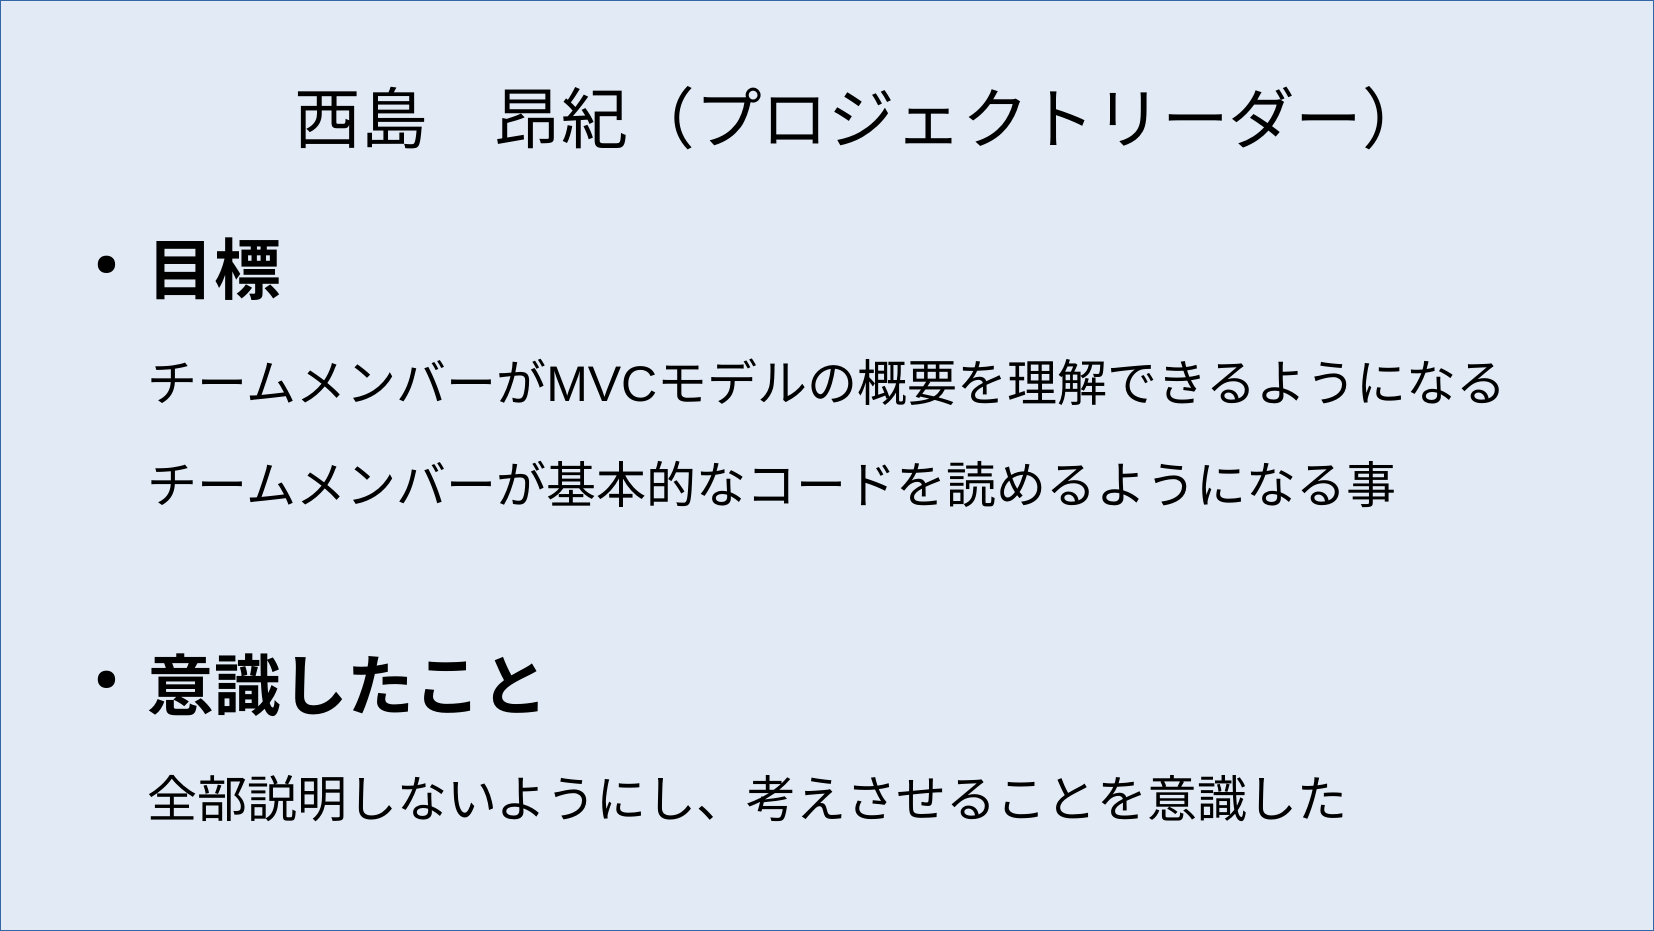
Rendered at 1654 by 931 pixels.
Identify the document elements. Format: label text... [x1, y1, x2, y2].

text_box [0, 0, 1654, 931]
list 目標 チームメンバーがMVCモデルの概要を理解できるようになる チームメンバーが基本的なコードを読めるようになる事 意識したこと 全部説明しないようにし、考えさせることを意識した [76, 217, 1565, 916]
title 西島 昂紀（プロジェクトリーダー） [82, 37, 1571, 193]
